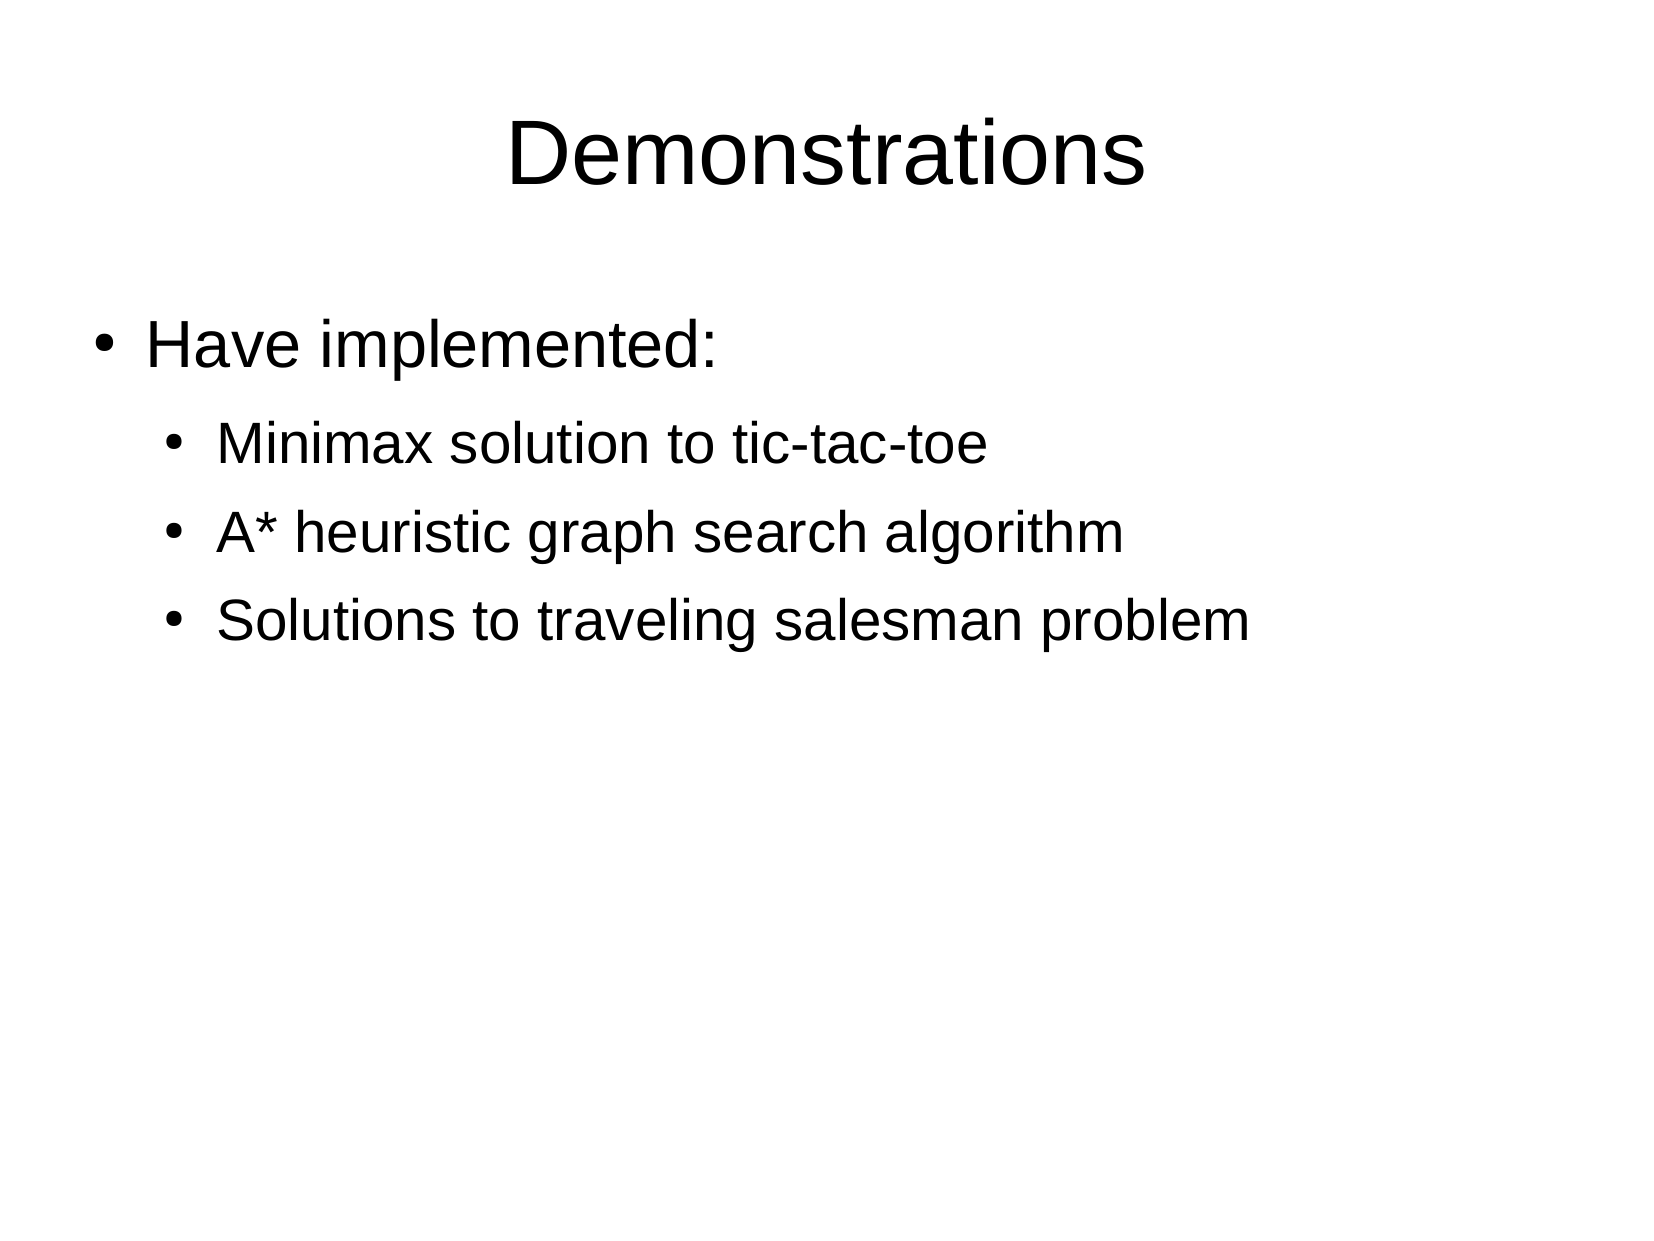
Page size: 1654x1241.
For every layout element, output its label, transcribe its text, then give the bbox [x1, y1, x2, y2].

title Demonstrations [82, 56, 1571, 250]
list Have implemented: Minimax solution to tic-tac-toe A* heuristic graph search algorithm Solutions to traveling salesman problem [75, 306, 1564, 1126]
